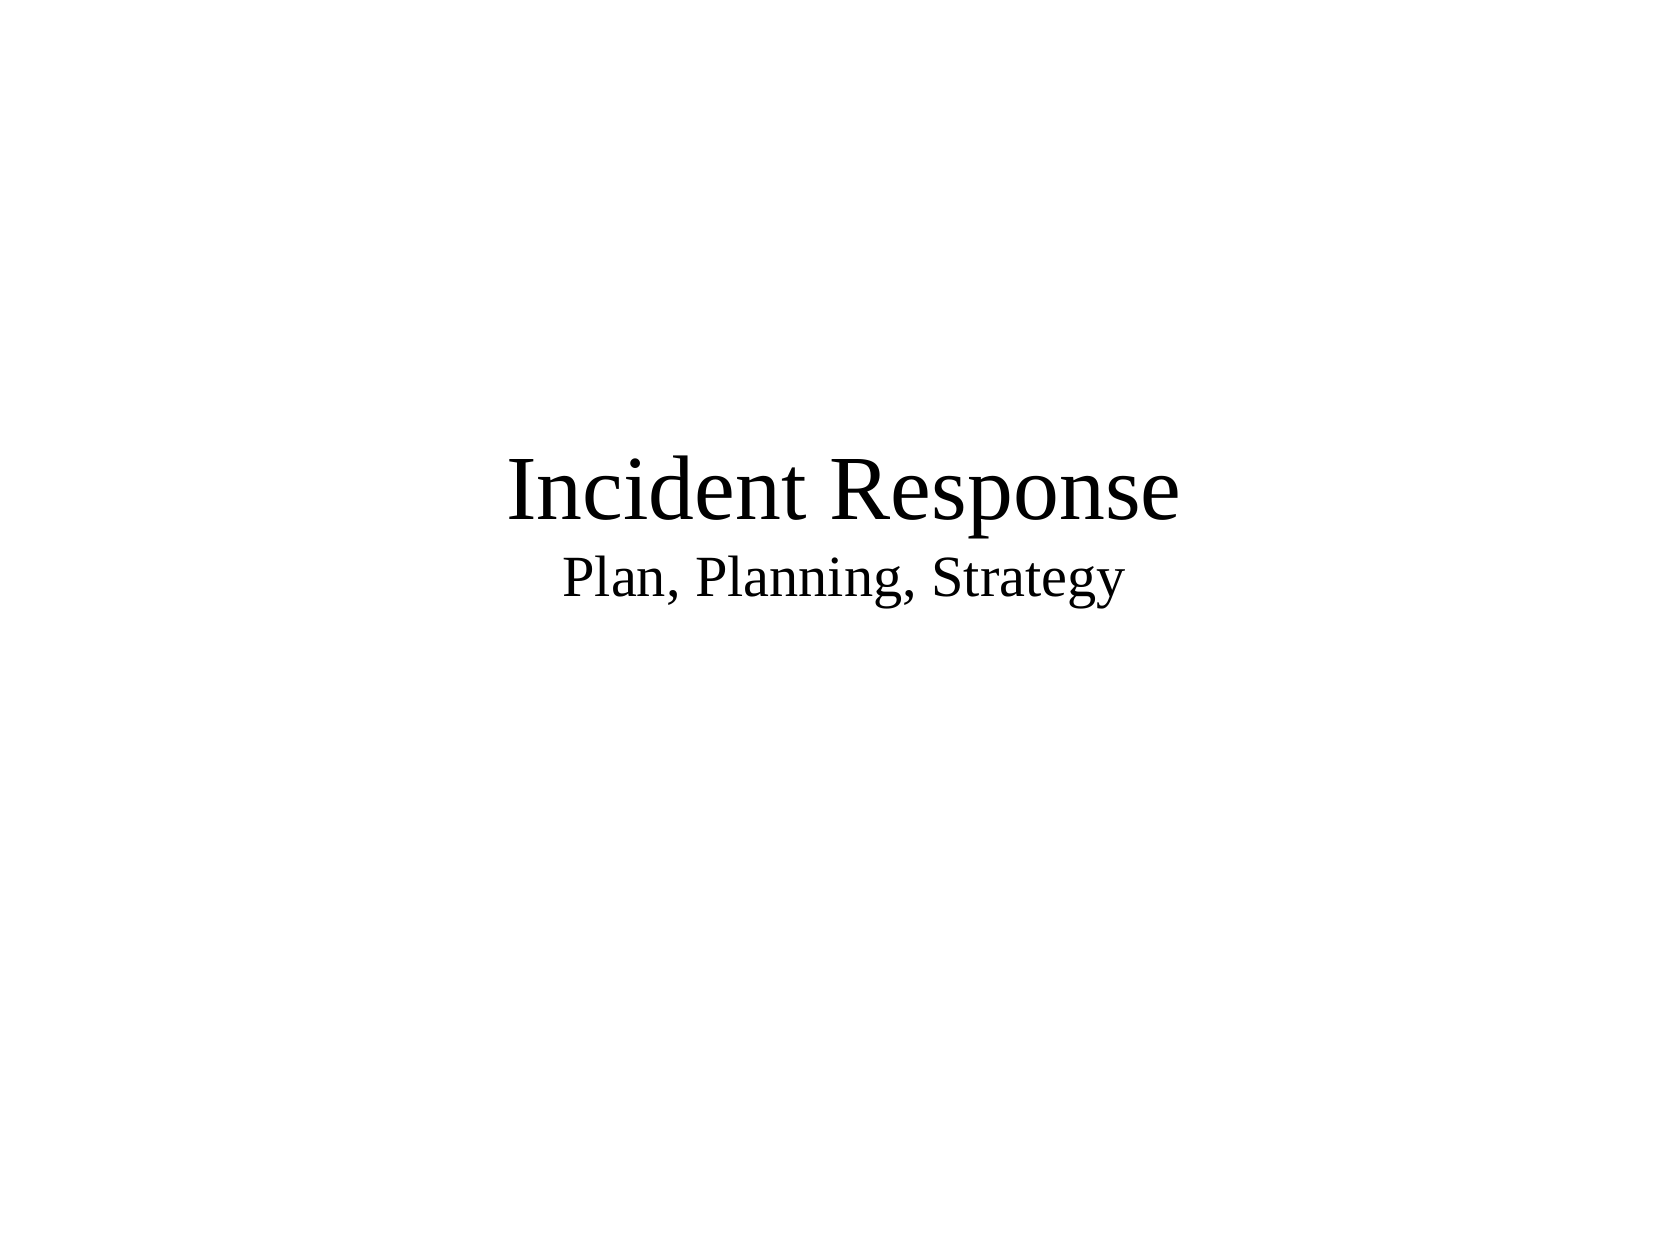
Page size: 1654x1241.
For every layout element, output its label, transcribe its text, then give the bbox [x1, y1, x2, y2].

title Incident Response Plan, Planning, Strategy [124, 385, 1530, 652]
